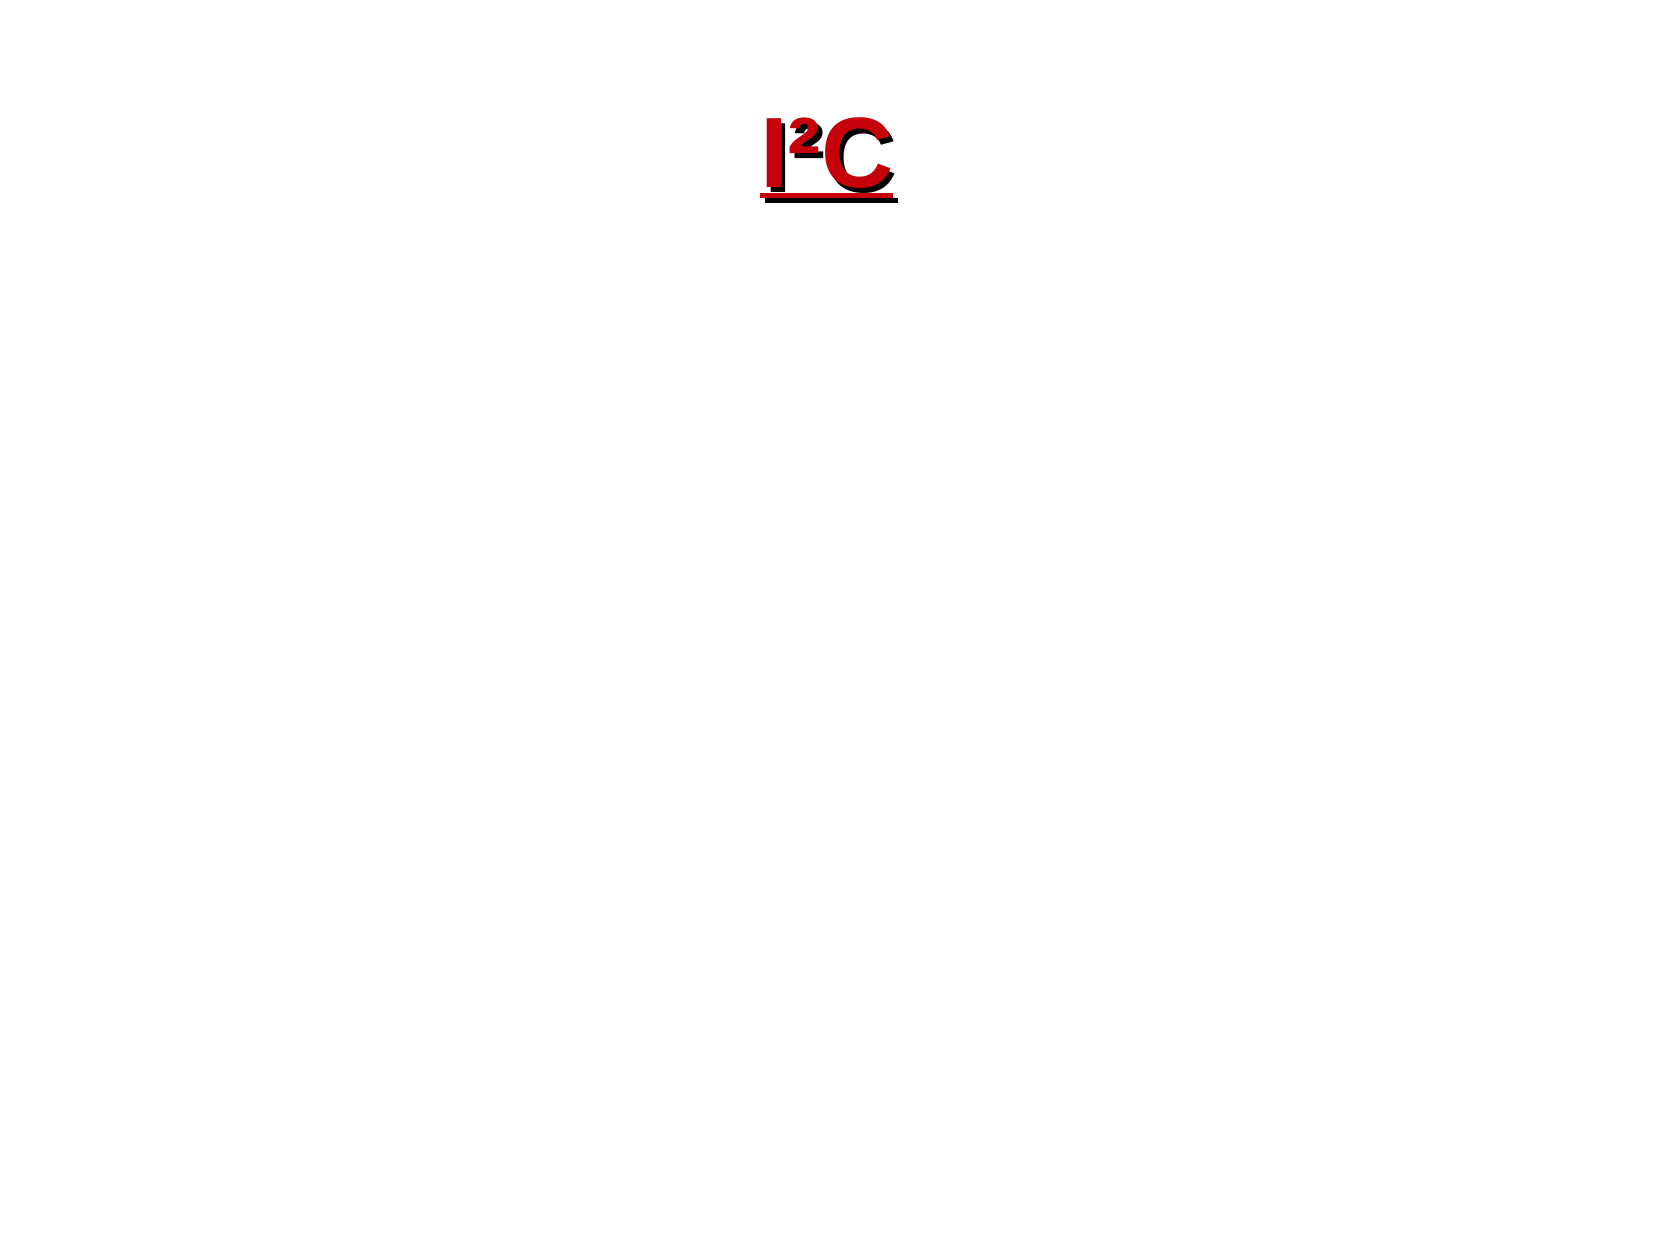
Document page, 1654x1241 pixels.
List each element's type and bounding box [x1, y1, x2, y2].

subtitle [82, 49, 1571, 1010]
